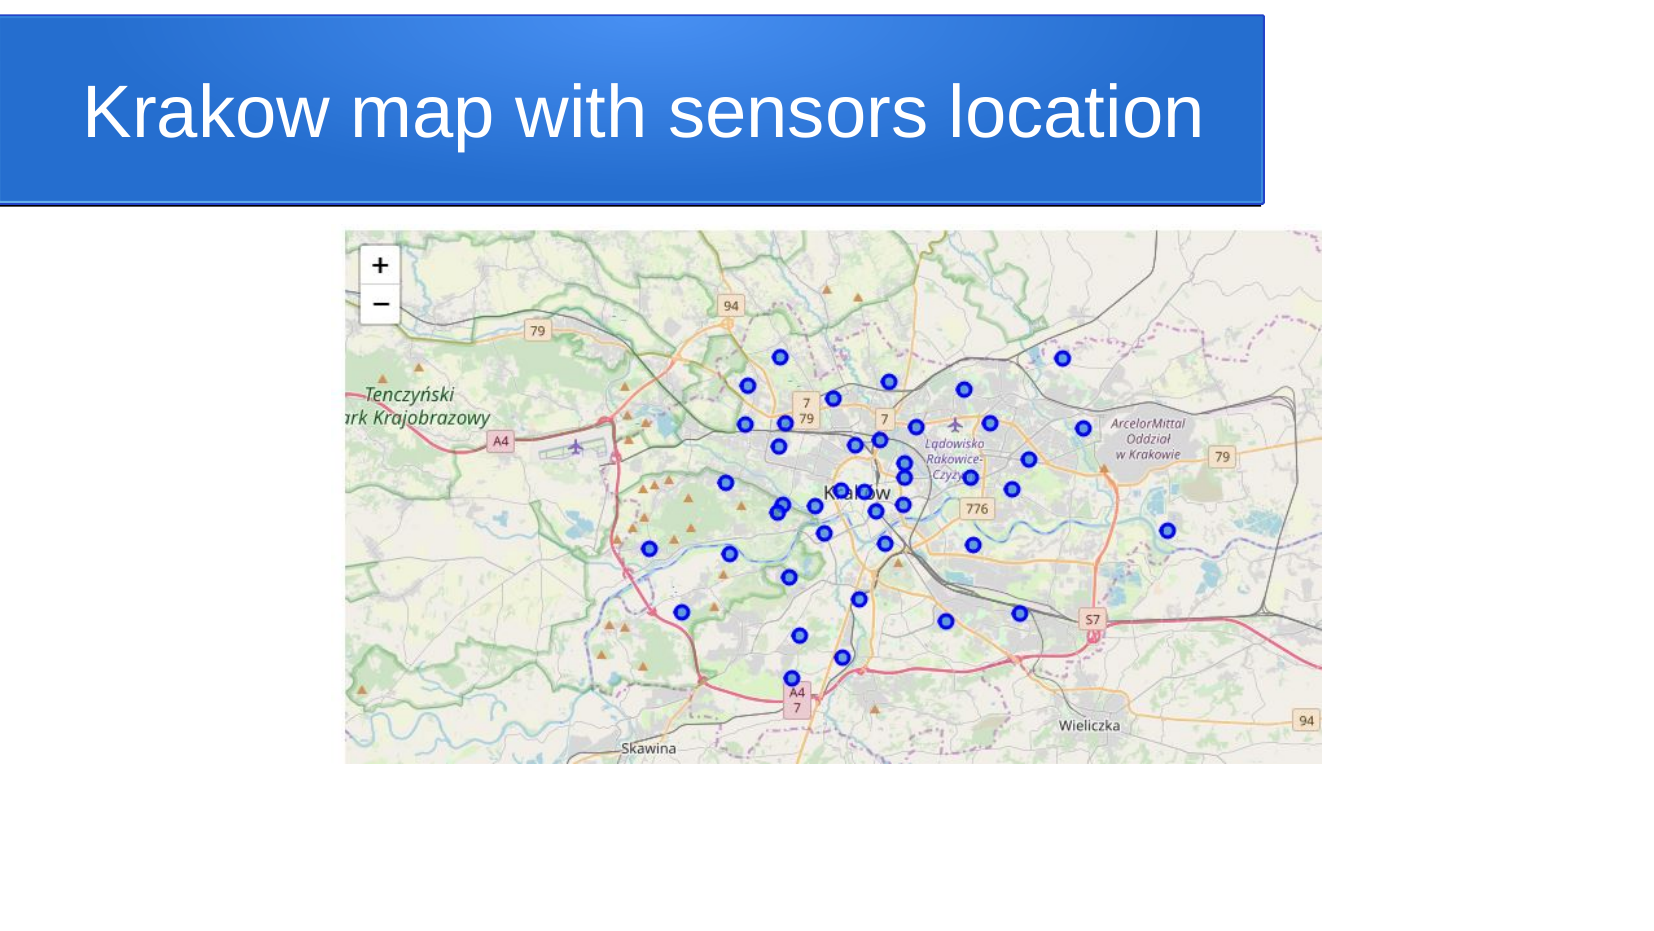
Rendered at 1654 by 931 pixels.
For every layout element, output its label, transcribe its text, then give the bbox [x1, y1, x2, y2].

picture [331, 224, 1322, 764]
title Krakow map with sensors location [82, 35, 1235, 189]
